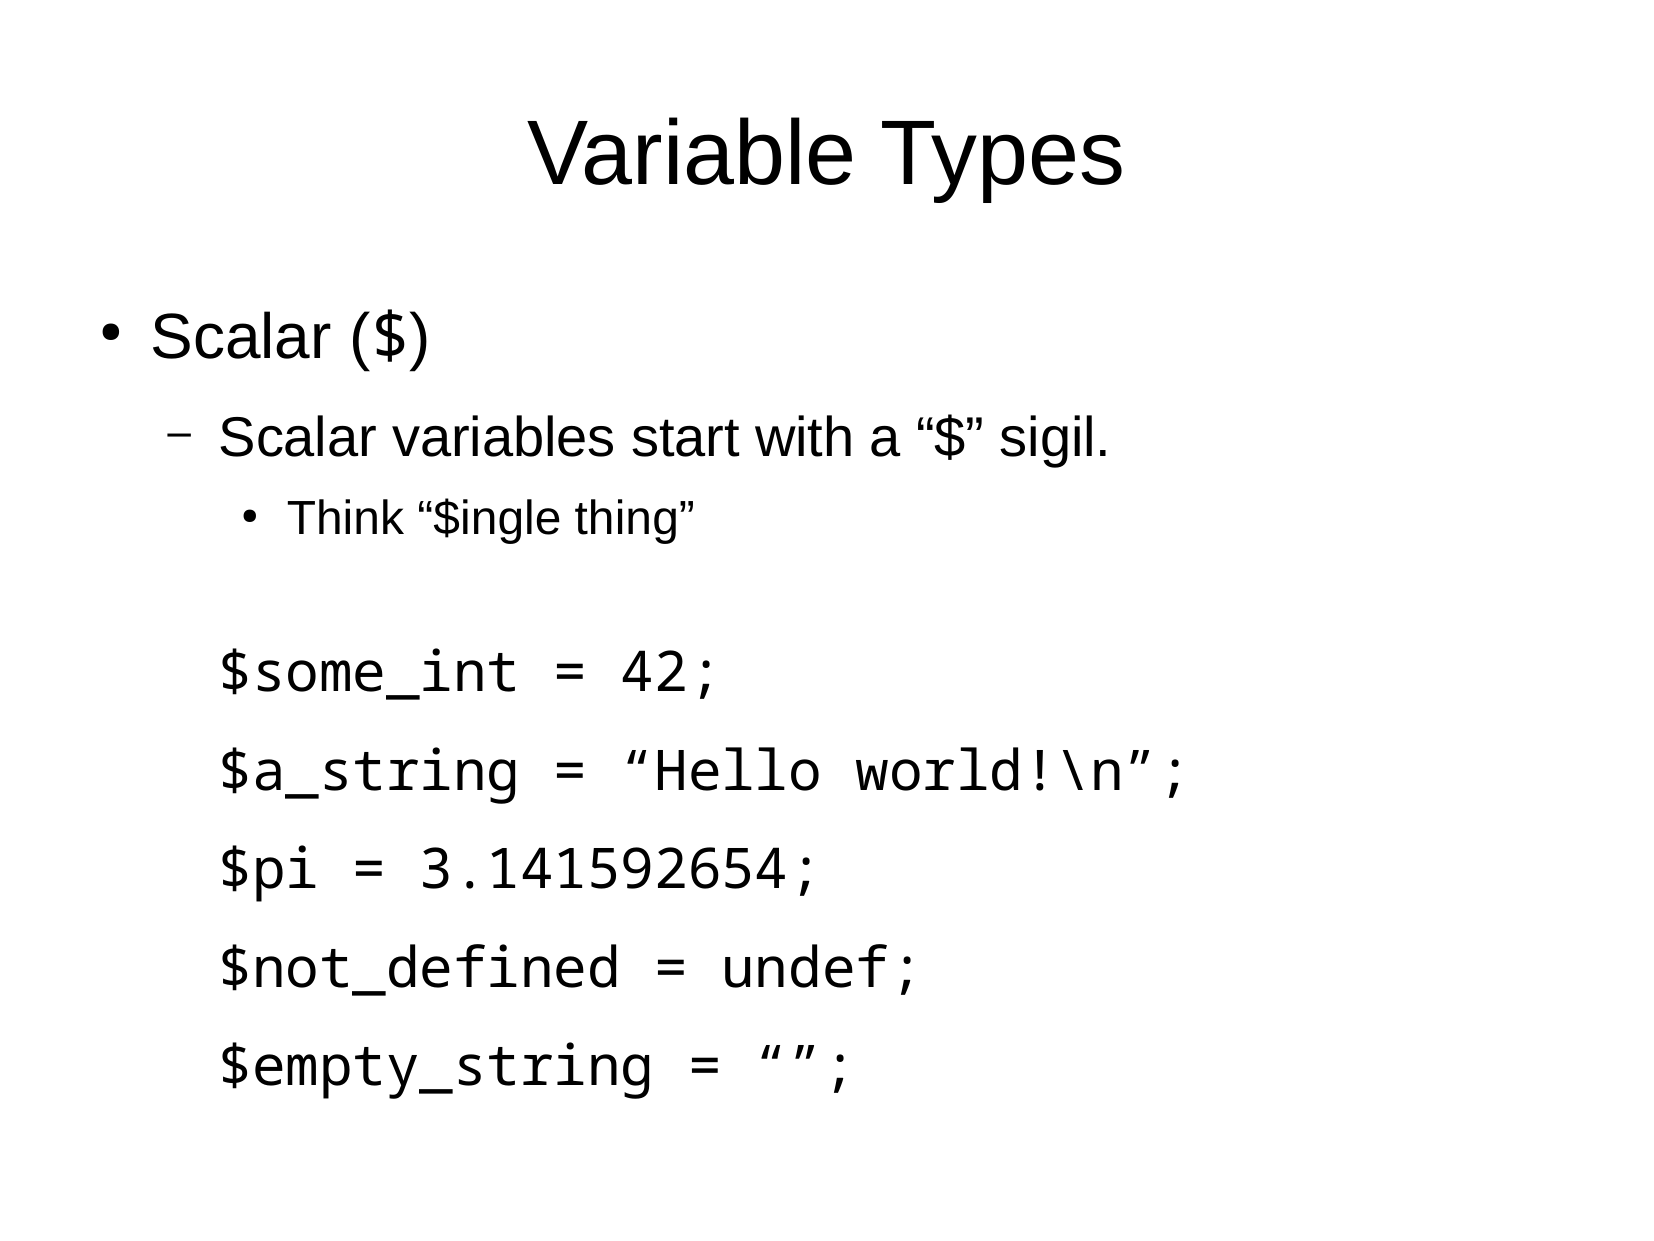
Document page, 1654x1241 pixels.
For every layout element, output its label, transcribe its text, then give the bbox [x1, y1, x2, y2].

list Scalar ($) Scalar variables start with a “$” sigil. Think “$ingle thing” $some_int = 42; $a_string = “Hello world!\n”; $pi = 3.141592654; $not_defined = undef; $empty_string = “”; [82, 290, 1571, 1111]
title Variable Types [82, 49, 1571, 257]
